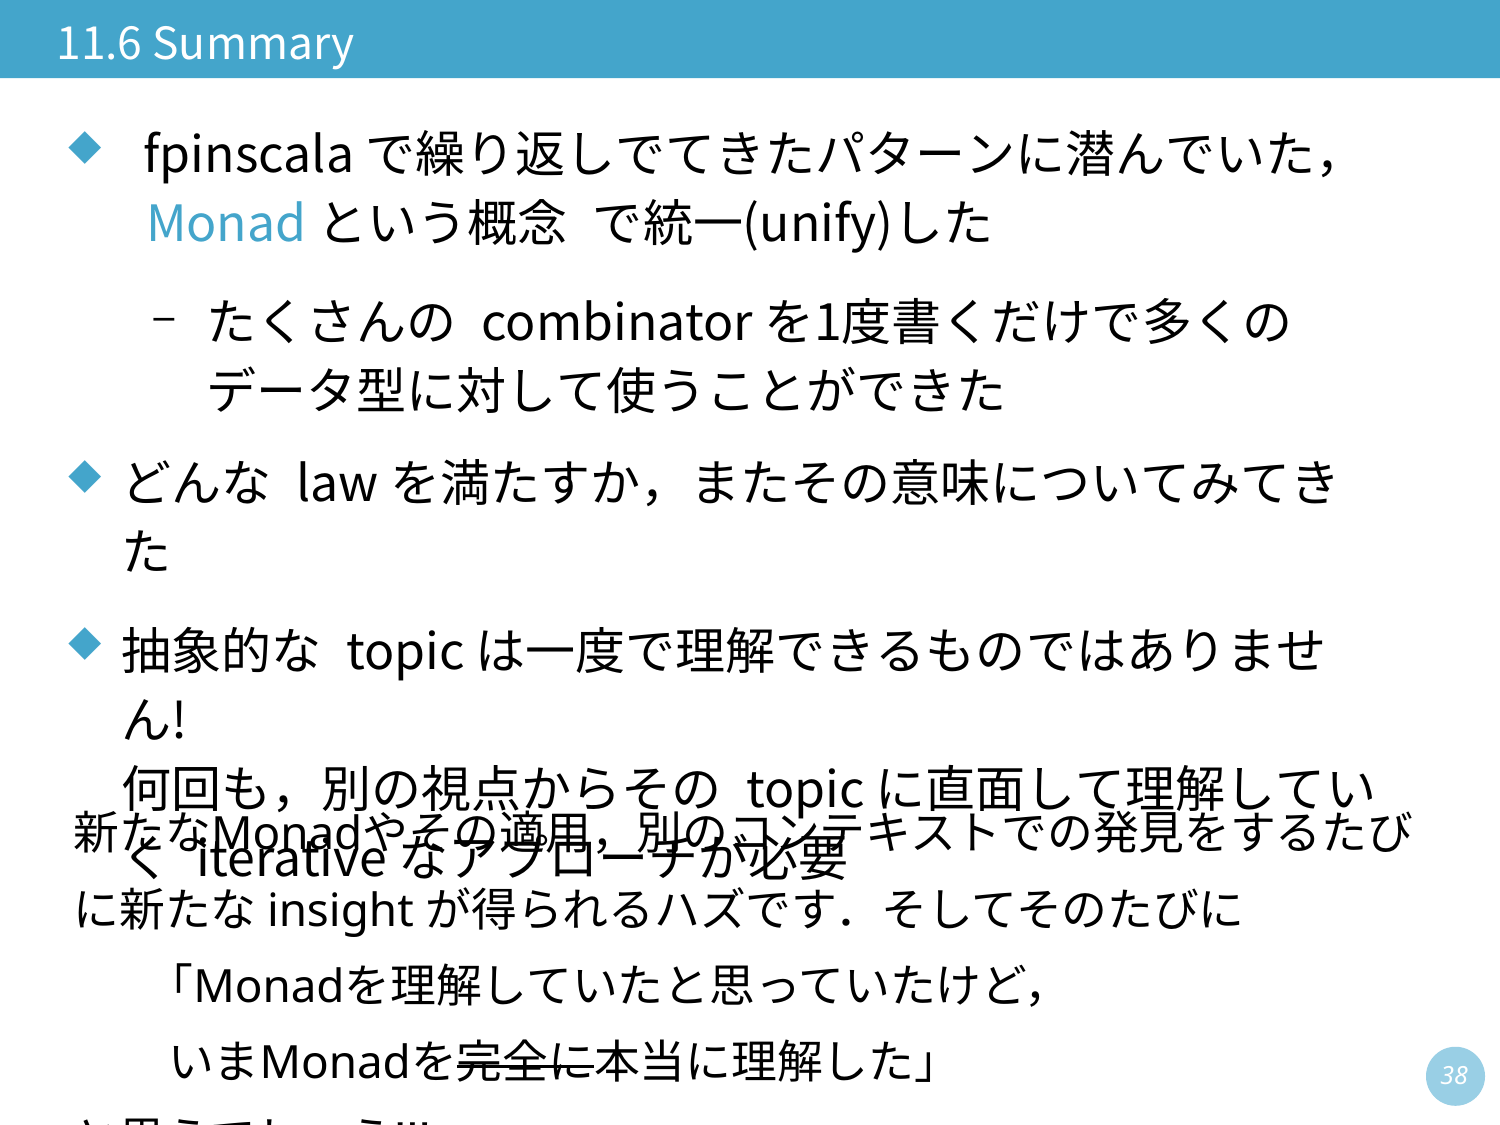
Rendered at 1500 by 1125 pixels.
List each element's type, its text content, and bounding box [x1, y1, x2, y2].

slide_number <number> [1424, 1046, 1484, 1107]
text_box 新たなMonadやその適用，別のコンテキストでの発見をするたびに新たな insight が得られるハズです．そしてそのたびに 「Monadを理解していたと思っていたけど， いまMonadを完全に本当に理解した」 と思うでしょう!!! [59, 779, 1453, 1074]
list fpinscala で繰り返しでてきたパターンに潜んでいた， Monad という概念 で統一(unify)した たくさんの combinator を1度書くだけで多くのデータ型に対して使うことができた どんな law を満たすか，またその意味についてみてきた 抽象的な topic は一度で理解できるものではありません! 何回も，別の視点からその topic に直面して理解していく iterative なアプローチが必要 [49, 106, 1400, 945]
title 11.6 Summary [41, 7, 1392, 76]
